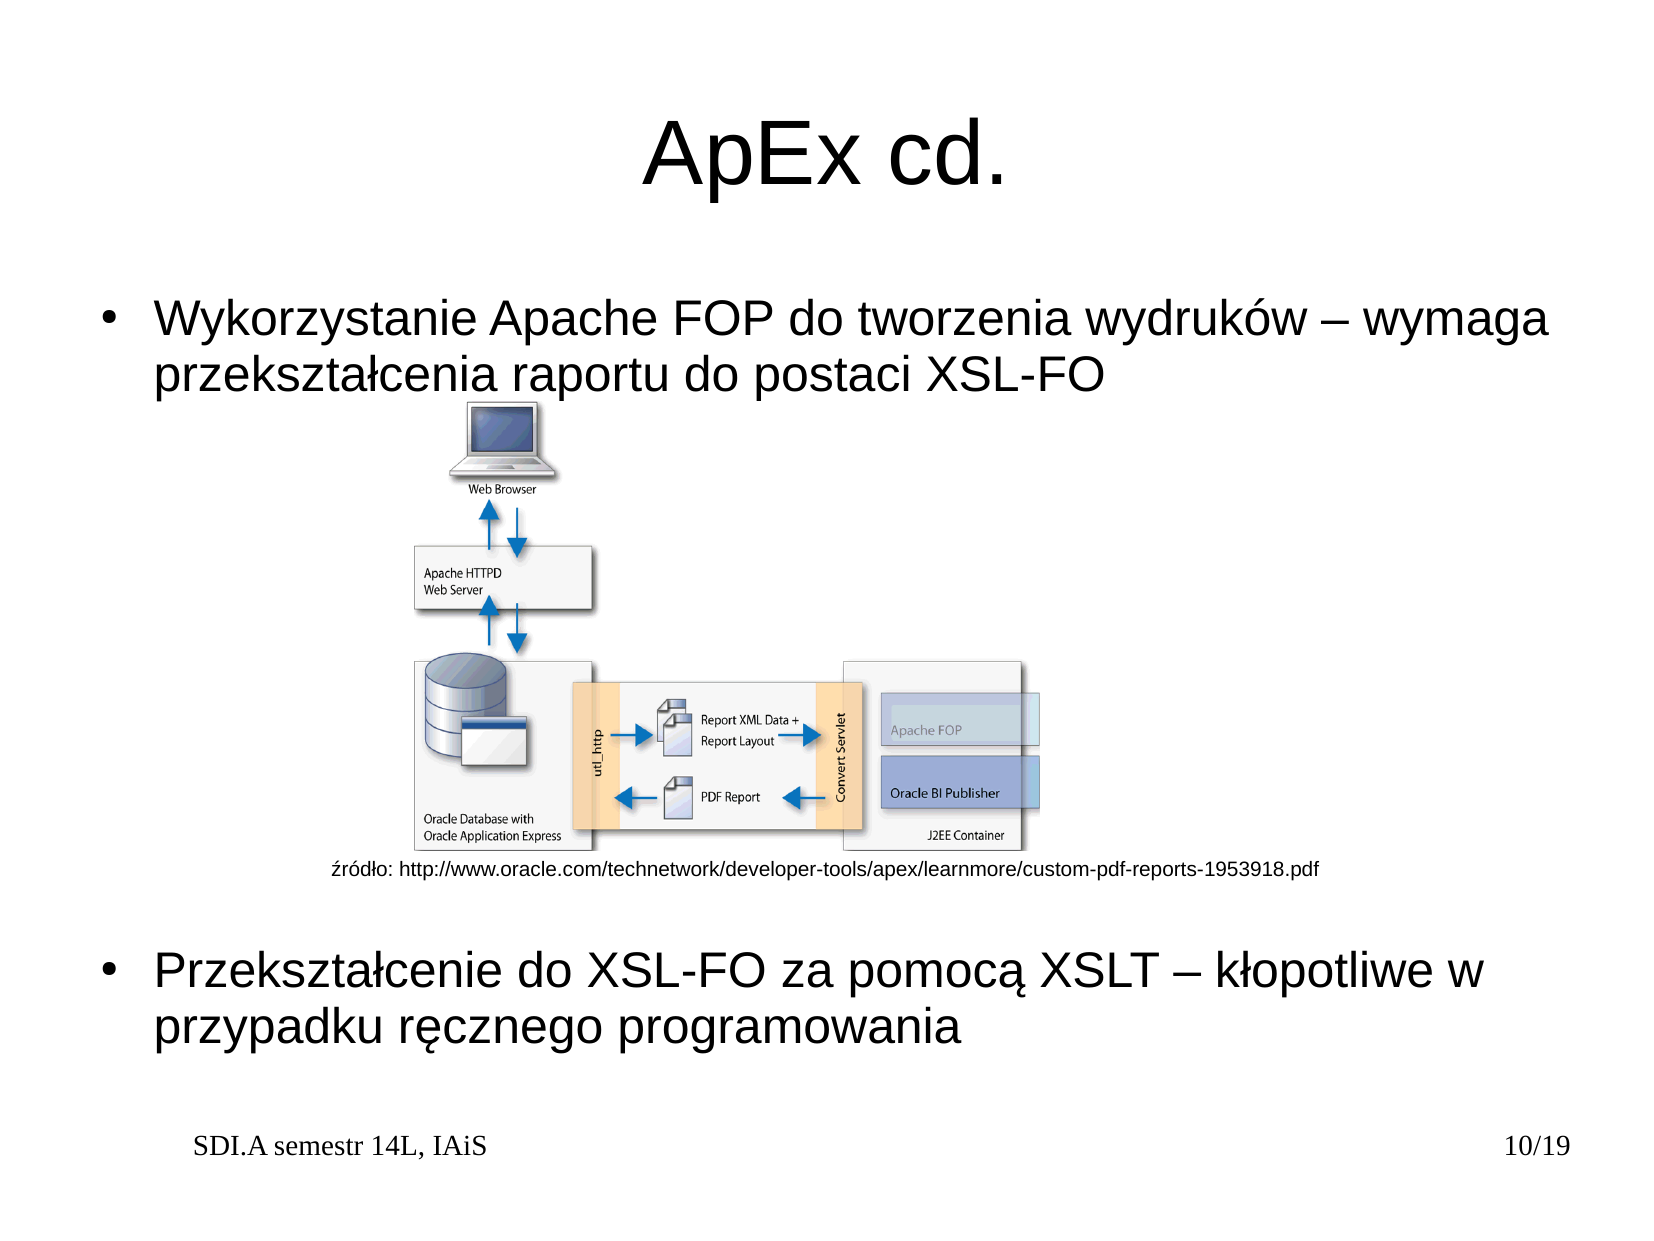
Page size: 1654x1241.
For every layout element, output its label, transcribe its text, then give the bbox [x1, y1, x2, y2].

list Wykorzystanie Apache FOP do tworzenia wydruków – wymaga przekształcenia raportu do postaci XSL-FO Przekształcenie do XSL-FO za pomocą XSLT – kłopotliwe w przypadku ręcznego programowania [82, 290, 1571, 1109]
picture [414, 401, 1040, 851]
text_box źródło: http://www.oracle.com/technetwork/developer-tools/apex/learnmore/custom-pdf-reports-1953918.pdf [316, 850, 1335, 889]
title ApEx cd. [82, 49, 1571, 257]
